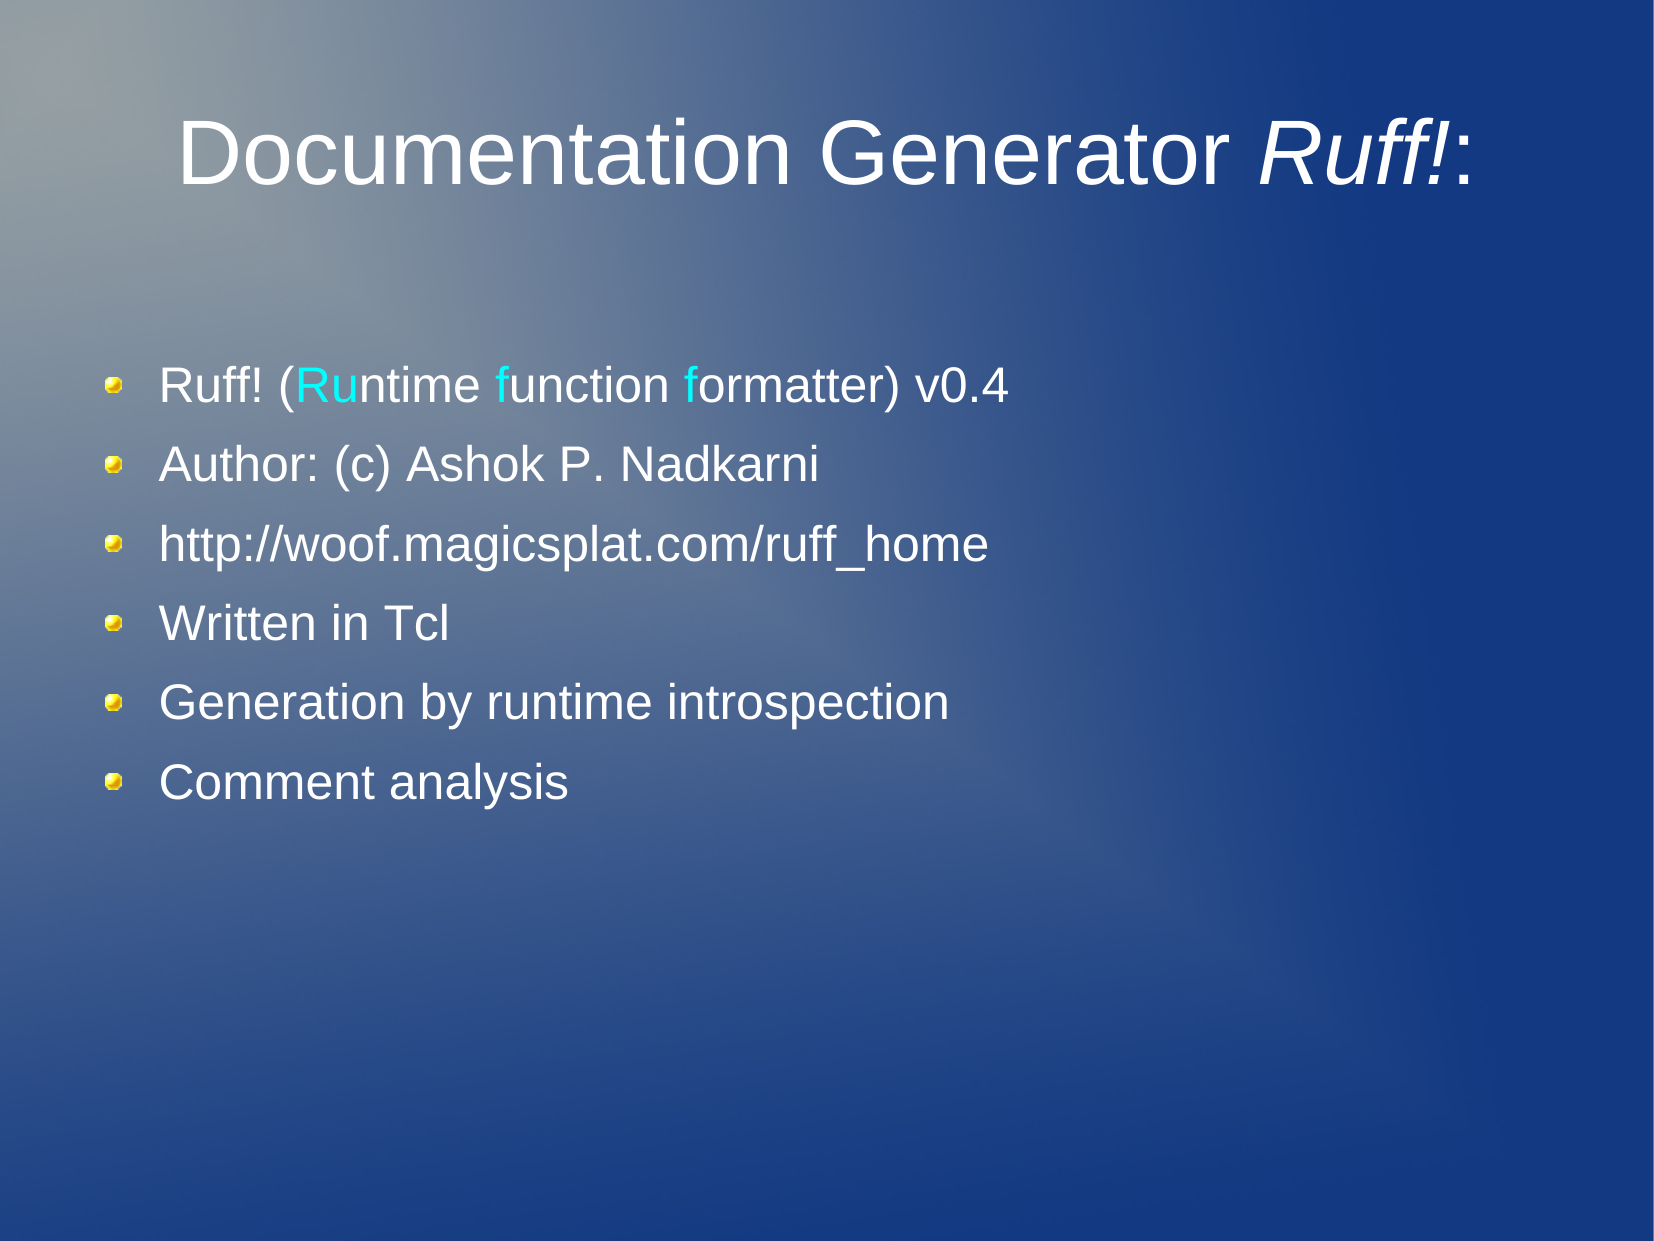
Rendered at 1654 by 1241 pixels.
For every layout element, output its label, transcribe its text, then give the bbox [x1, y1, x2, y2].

picture [0, 0, 1654, 1241]
list Ruff! (Runtime function formatter) v0.4 Author: (c) Ashok P. Nadkarni http://woof.magicsplat.com/ruff_home Written in Tcl Generation by runtime introspection Comment analysis [87, 357, 1576, 810]
title Documentation Generator Ruff!: [82, 49, 1571, 257]
